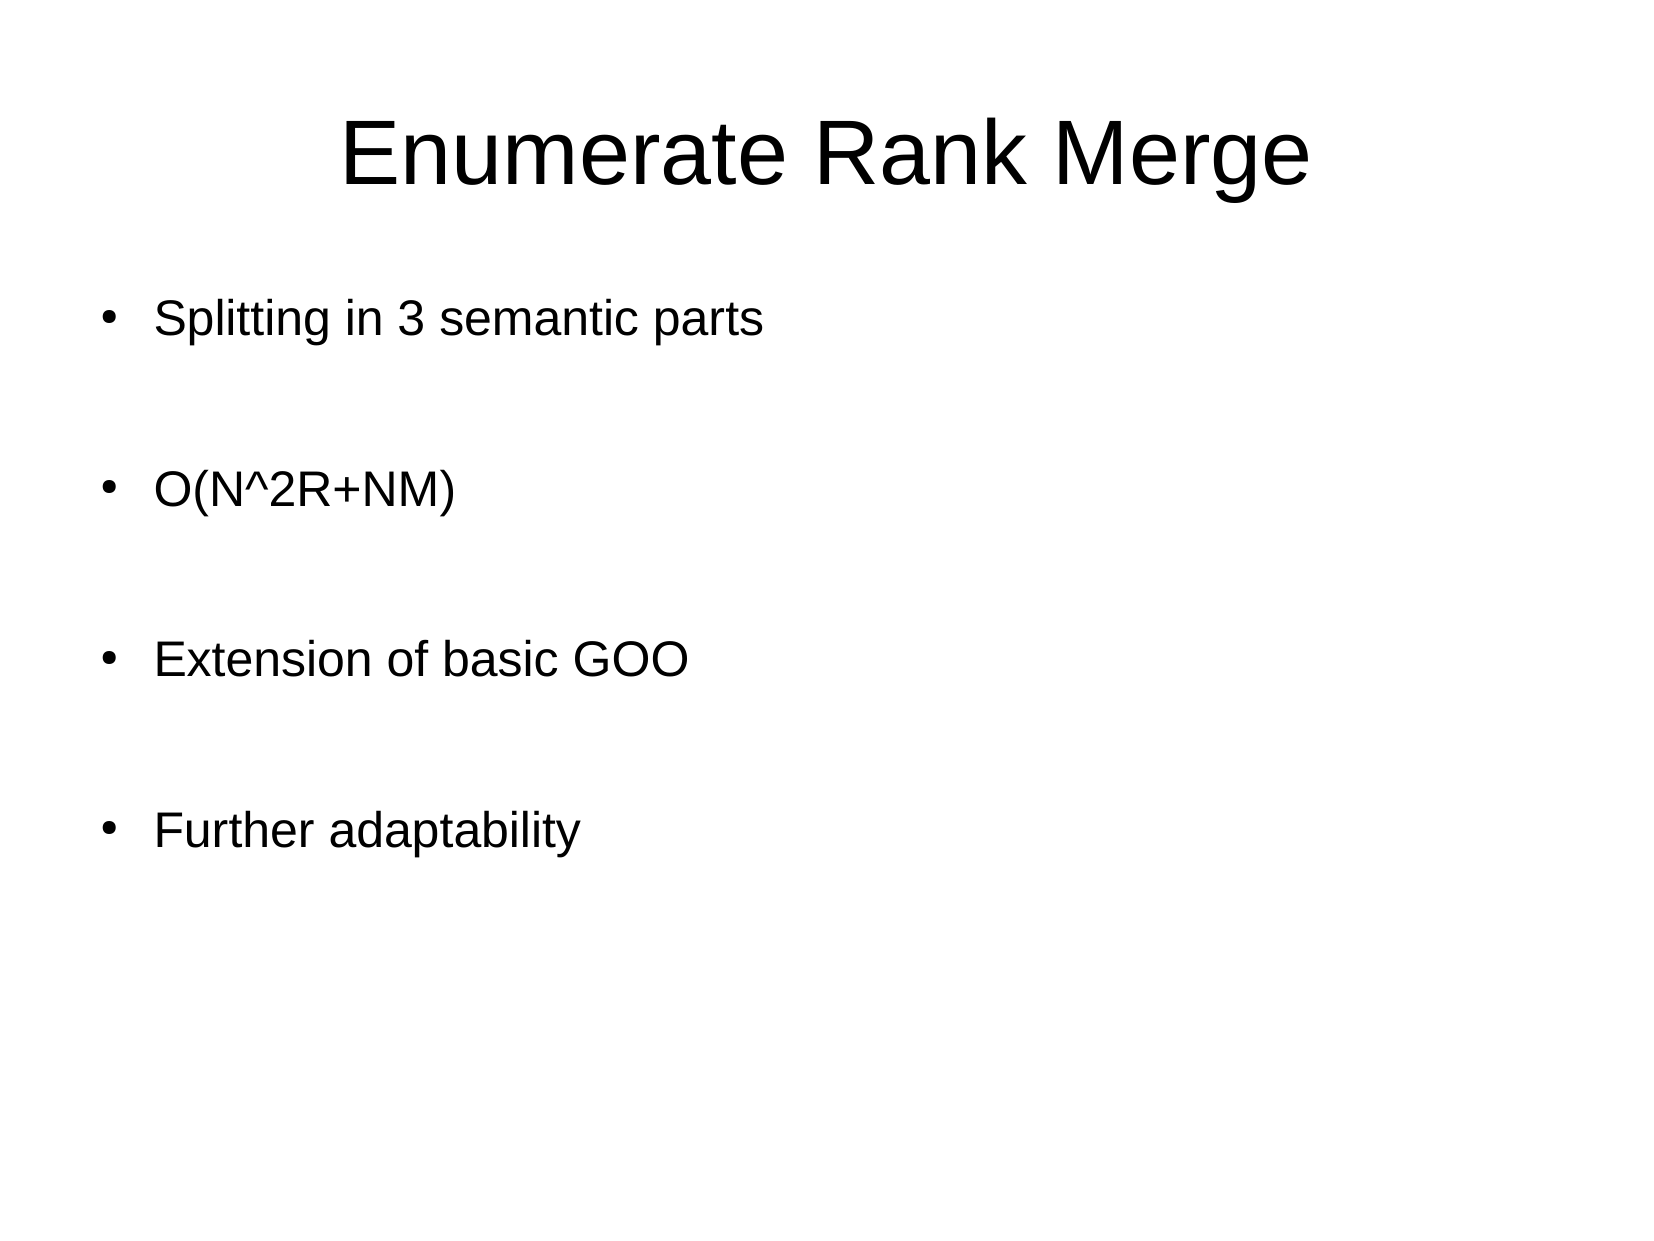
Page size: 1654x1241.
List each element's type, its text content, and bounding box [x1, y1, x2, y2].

title Enumerate Rank Merge [82, 49, 1571, 257]
list Splitting in 3 semantic parts O(N^2R+NM) Extension of basic GOO Further adaptability [82, 290, 1571, 1010]
